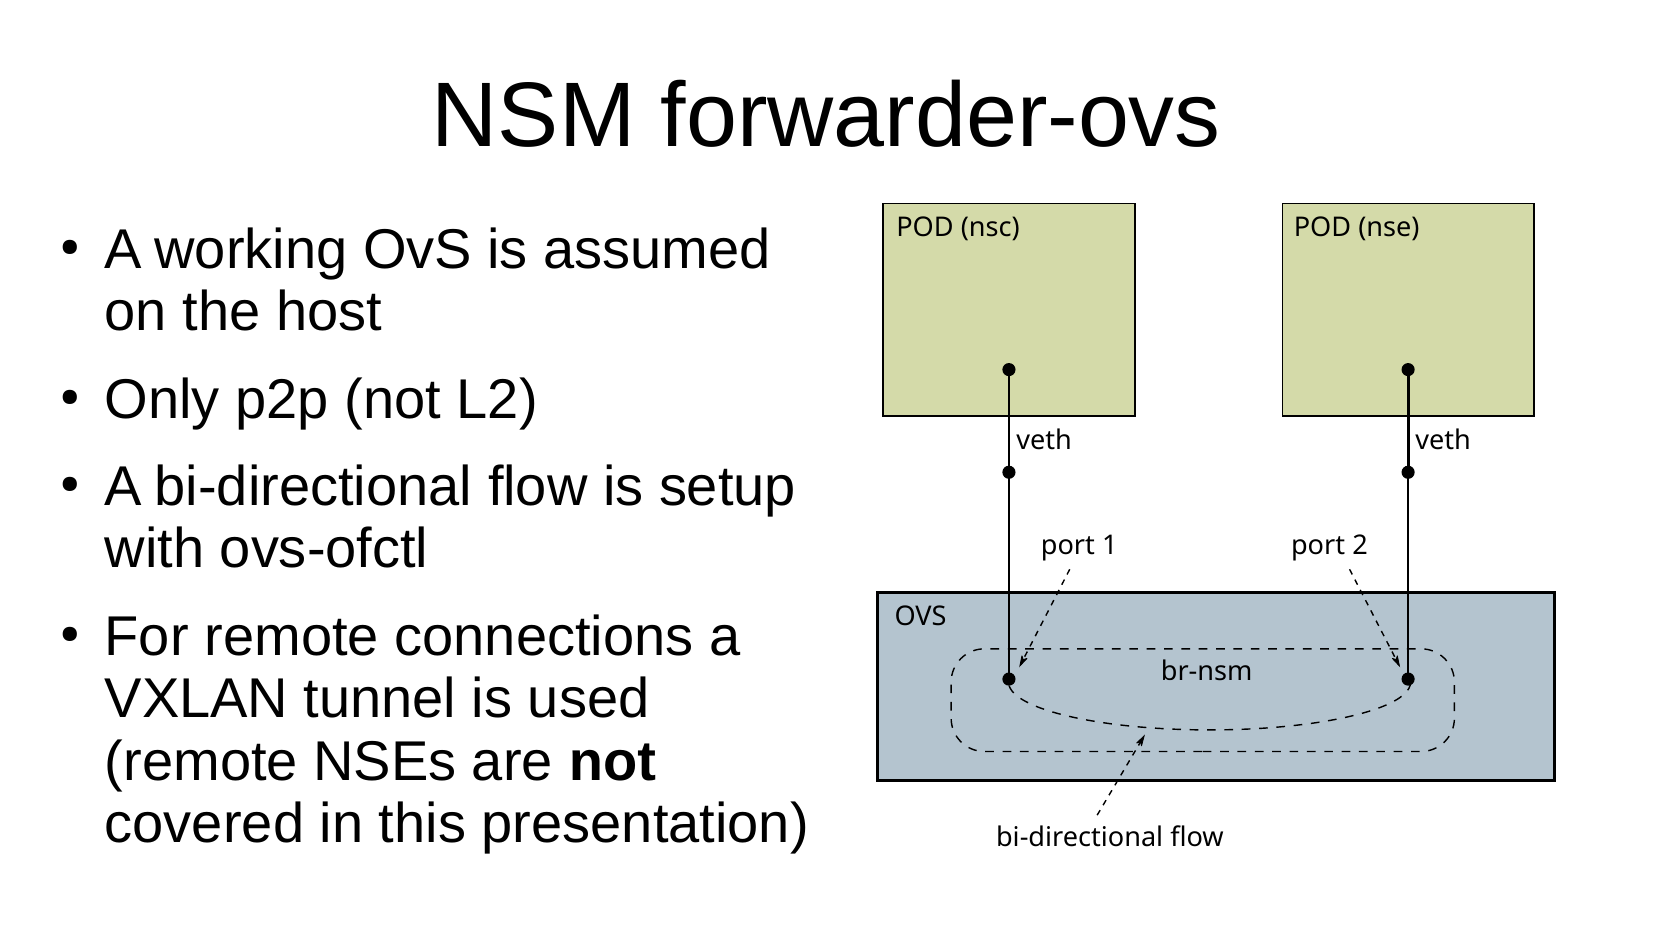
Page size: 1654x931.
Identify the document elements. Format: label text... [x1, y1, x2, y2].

title NSM forwarder-ovs [82, 37, 1571, 193]
picture [860, 187, 1571, 863]
list A working OvS is assumed on the host Only p2p (not L2) A bi-directional flow is setup with ovs-ofctl For remote connections a VXLAN tunnel is used (remote NSEs are not covered in this presentation) [45, 217, 826, 863]
